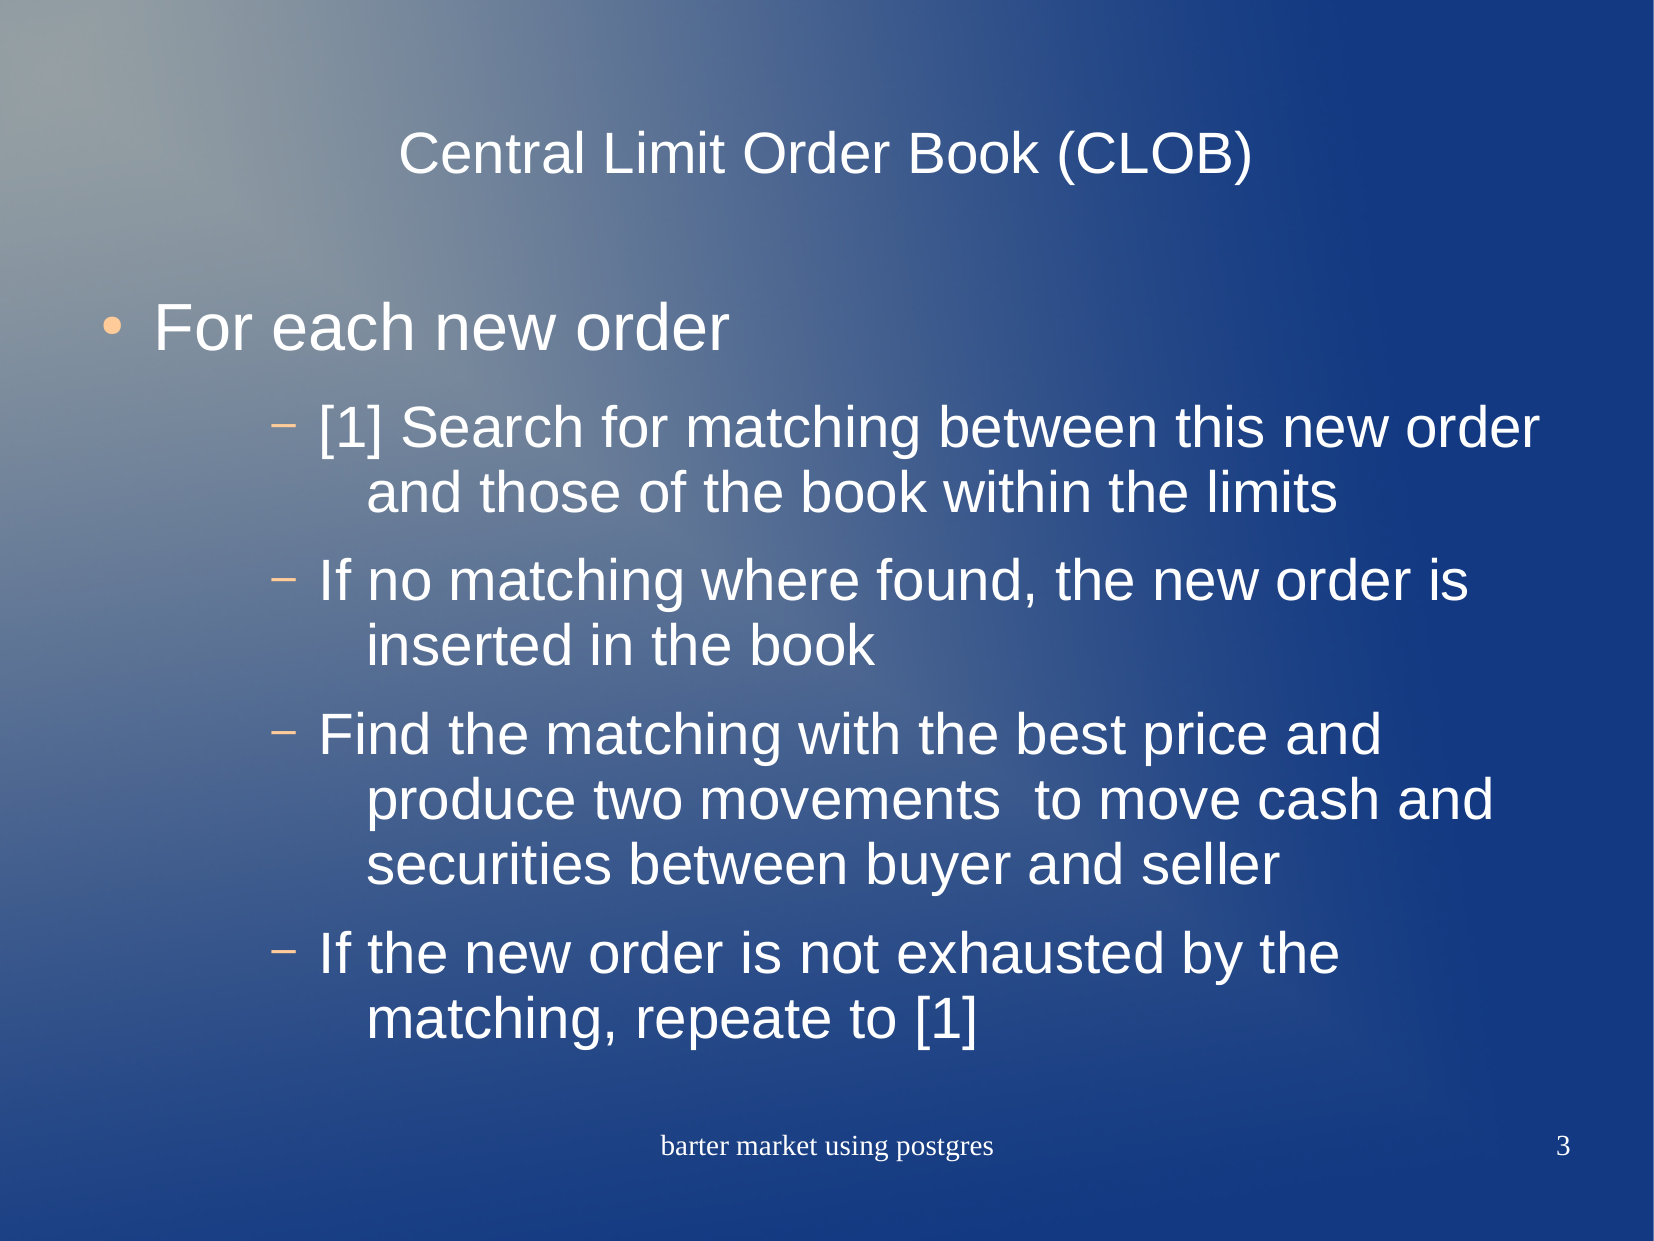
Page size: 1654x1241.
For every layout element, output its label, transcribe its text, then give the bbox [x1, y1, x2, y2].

list For each new order [1] Search for matching between this new order and those of the book within the limits If no matching where found, the new order is inserted in the book Find the matching with the best price and produce two movements to move cash and securities between buyer and seller If the new order is not exhausted by the matching, repeate to [1] [82, 290, 1571, 1052]
title Central Limit Order Book (CLOB) [82, 49, 1571, 257]
picture [0, 0, 1654, 1241]
